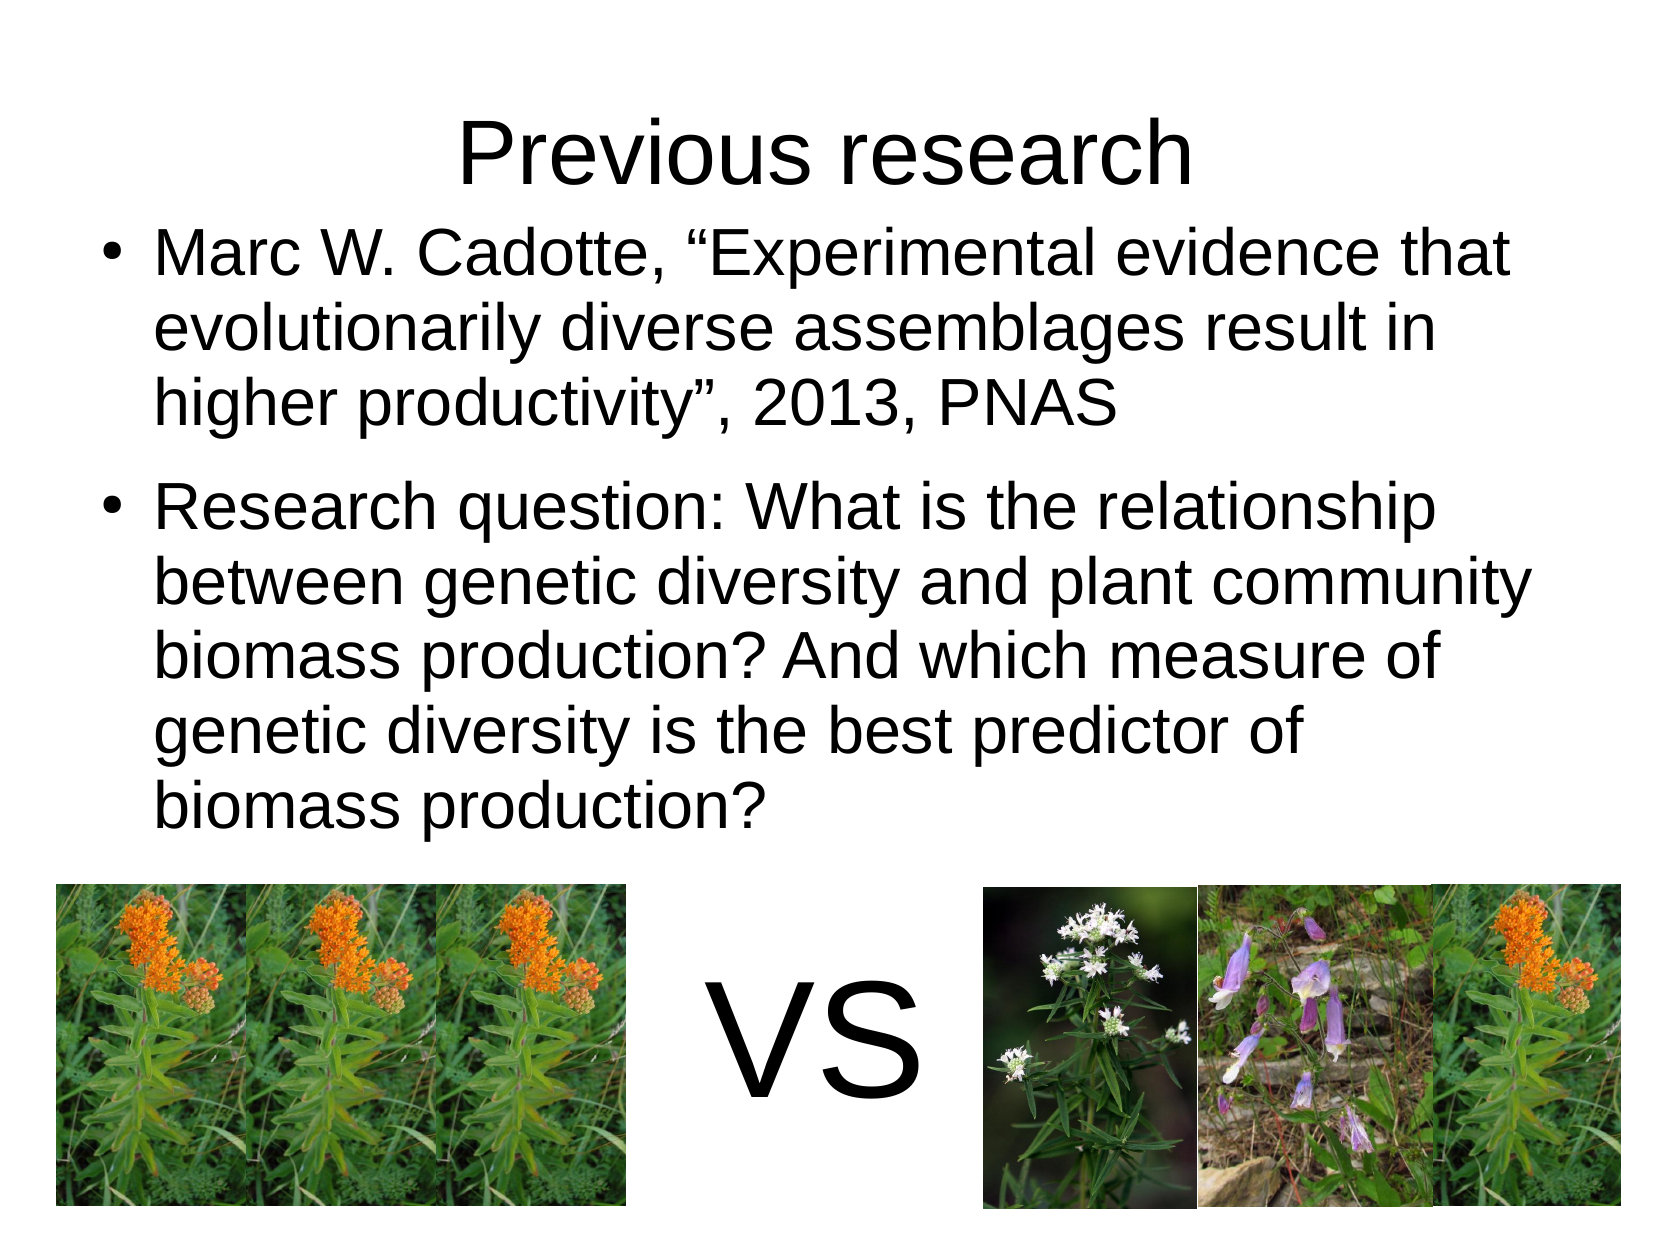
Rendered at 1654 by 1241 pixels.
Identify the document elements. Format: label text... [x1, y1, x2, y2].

picture [983, 887, 1197, 1209]
picture [1198, 884, 1621, 1207]
list Marc W. Cadotte, “Experimental evidence that evolutionarily diverse assemblages result in higher productivity”, 2013, PNAS Research question: What is the relationship between genetic diversity and plant community biomass production? And which measure of genetic diversity is the best predictor of biomass production? [82, 215, 1571, 871]
picture [56, 884, 626, 1207]
title Previous research [82, 49, 1571, 215]
text_box VS [690, 938, 946, 1141]
